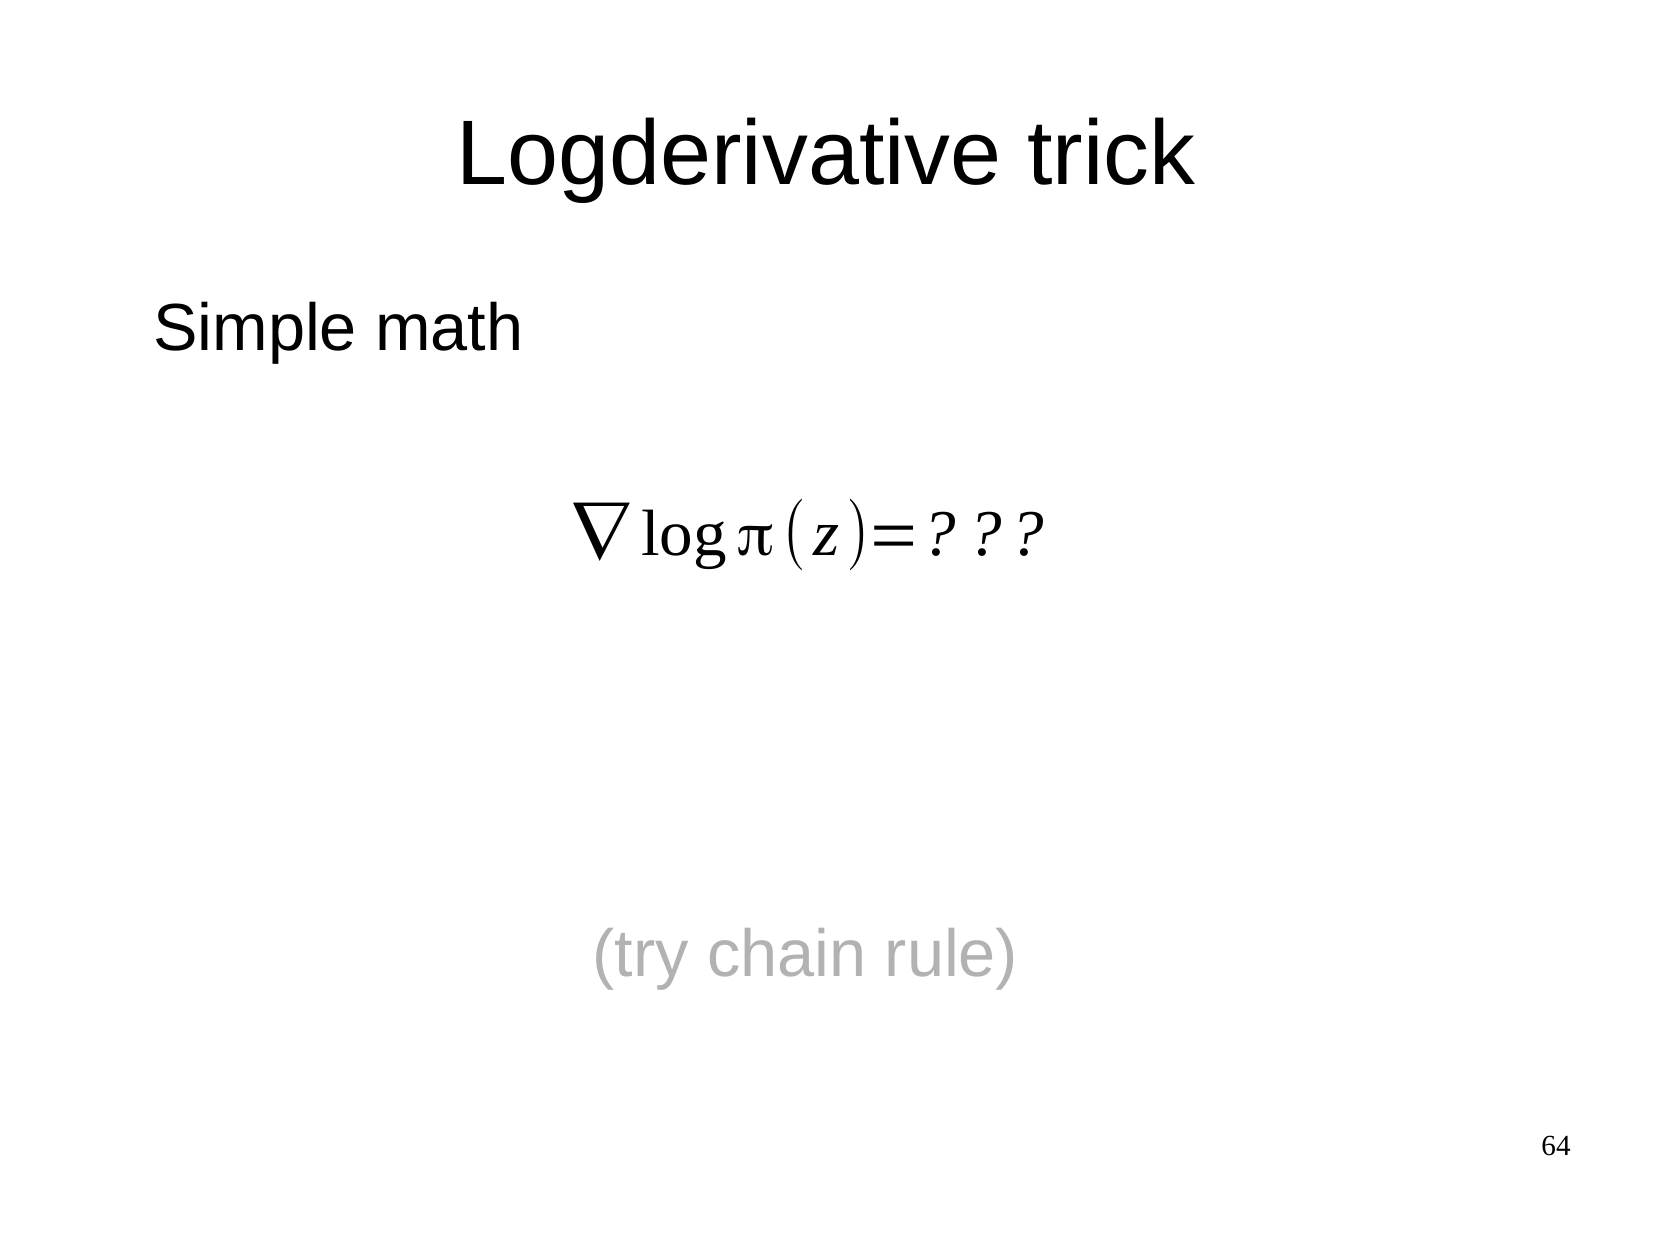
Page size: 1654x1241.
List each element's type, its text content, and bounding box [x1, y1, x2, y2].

chart [553, 494, 1064, 573]
list Simple math (try chain rule) [82, 290, 1654, 1241]
title Logderivative trick [82, 49, 1571, 257]
